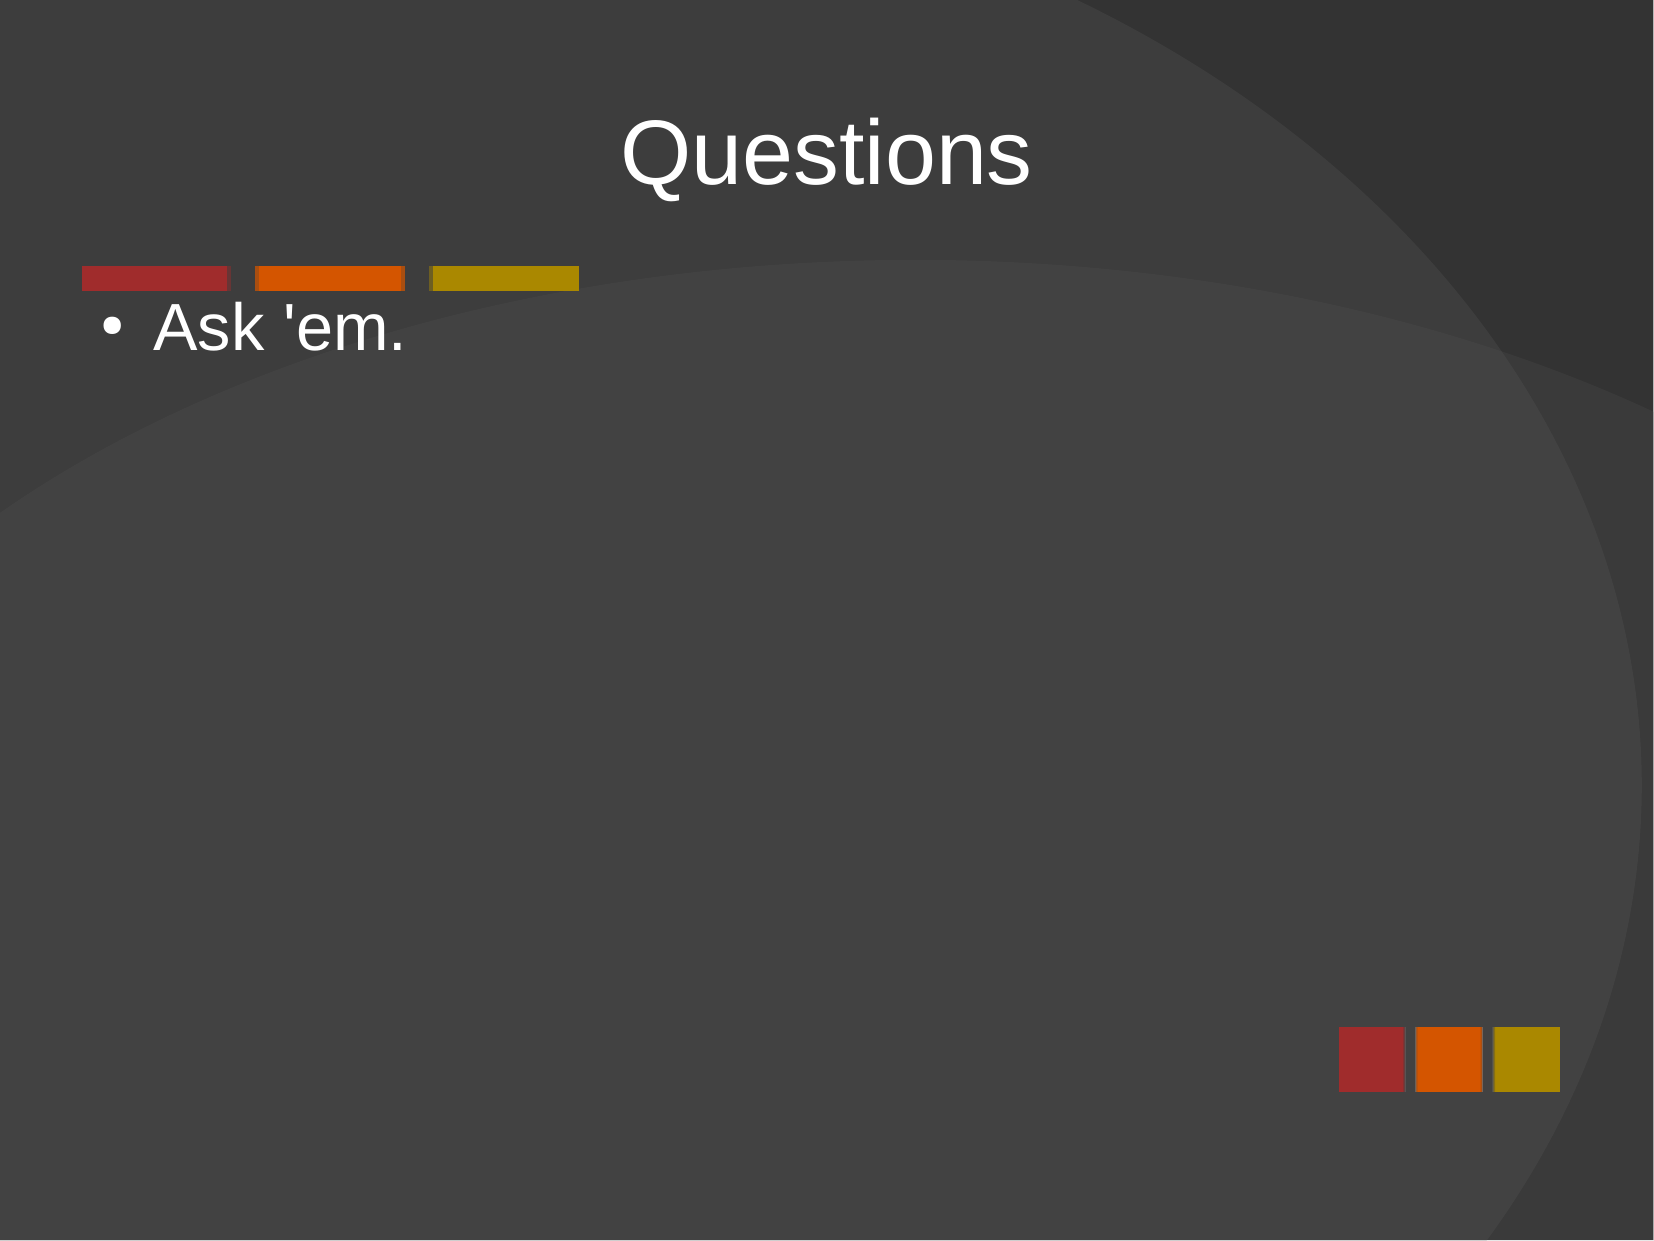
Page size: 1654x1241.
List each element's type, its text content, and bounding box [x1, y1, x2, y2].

picture [82, 266, 579, 290]
picture [1339, 1027, 1560, 1092]
list Ask 'em. [82, 290, 1571, 1010]
title Questions [82, 49, 1571, 257]
